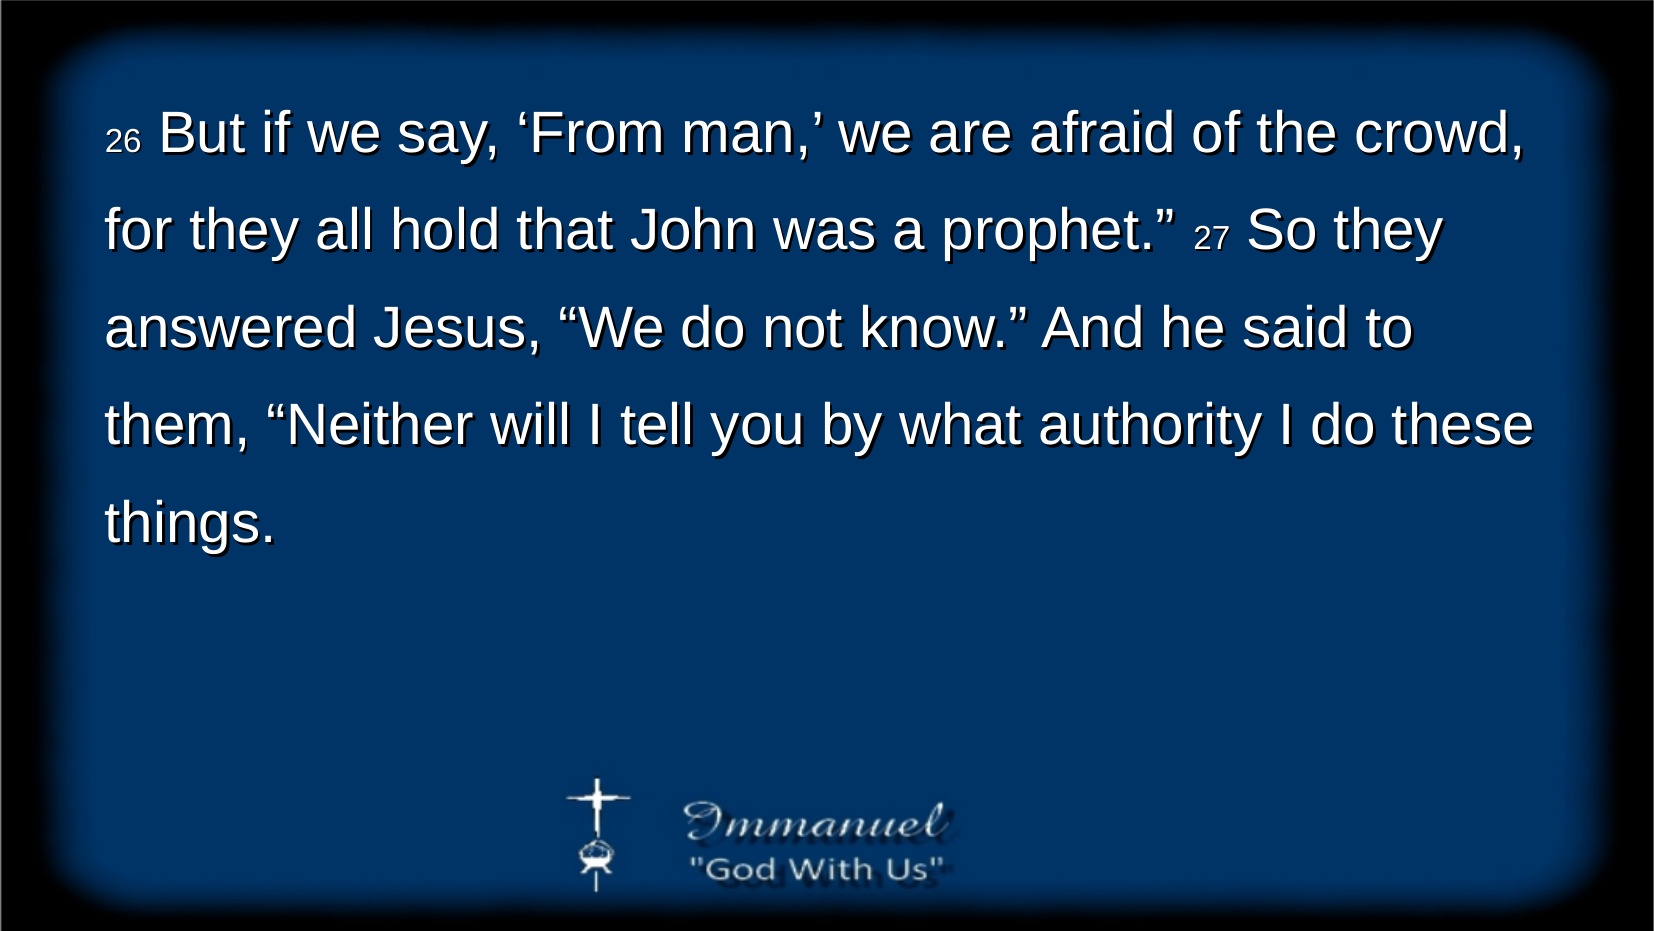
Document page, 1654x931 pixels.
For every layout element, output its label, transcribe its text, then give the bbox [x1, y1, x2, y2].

text_box 26 But if we say, ‘From man,’ we are afraid of the crowd, for they all hold that John was a prophet.” 27 So they answered Jesus, “We do not know.” And he said to them, “Neither will I tell you by what authority I do these things. [90, 60, 1576, 529]
picture [0, 0, 1654, 931]
